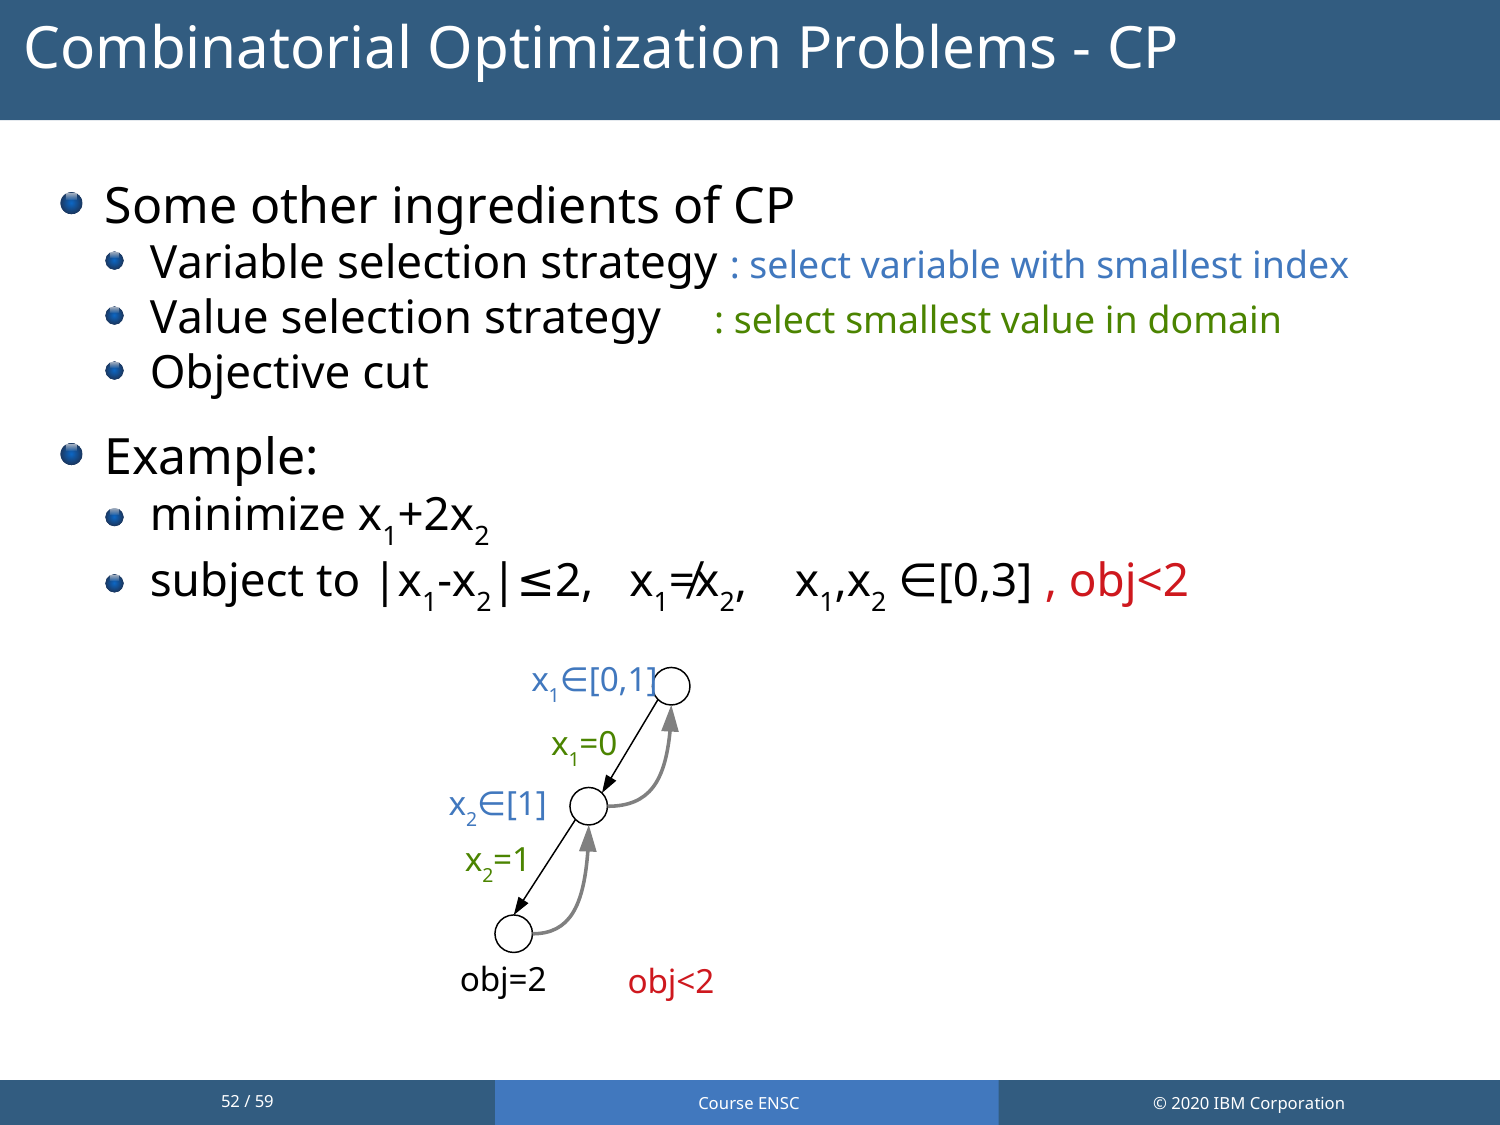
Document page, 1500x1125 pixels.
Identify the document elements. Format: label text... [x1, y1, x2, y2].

text_box obj=2 [445, 950, 590, 1006]
text_box x2=1 [450, 831, 558, 901]
text_box x2∈[1] [433, 774, 629, 838]
text_box [494, 915, 533, 950]
text_box x1=0 [536, 715, 644, 785]
list Some other ingredients of CP Variable selection strategy : select variable with smallest index Value selection strategy : select smallest value in domain Objective cut Example: minimize x1+2x2 subject to |x1-x2|≤2, x1≠x2, x1,x2 ∈[0,3] , obj<2 [45, 165, 1441, 1036]
text_box obj<2 [612, 952, 758, 1008]
title Combinatorial Optimization Problems - CP [0, 0, 1500, 121]
text_box x1∈[0,1] [516, 650, 712, 714]
